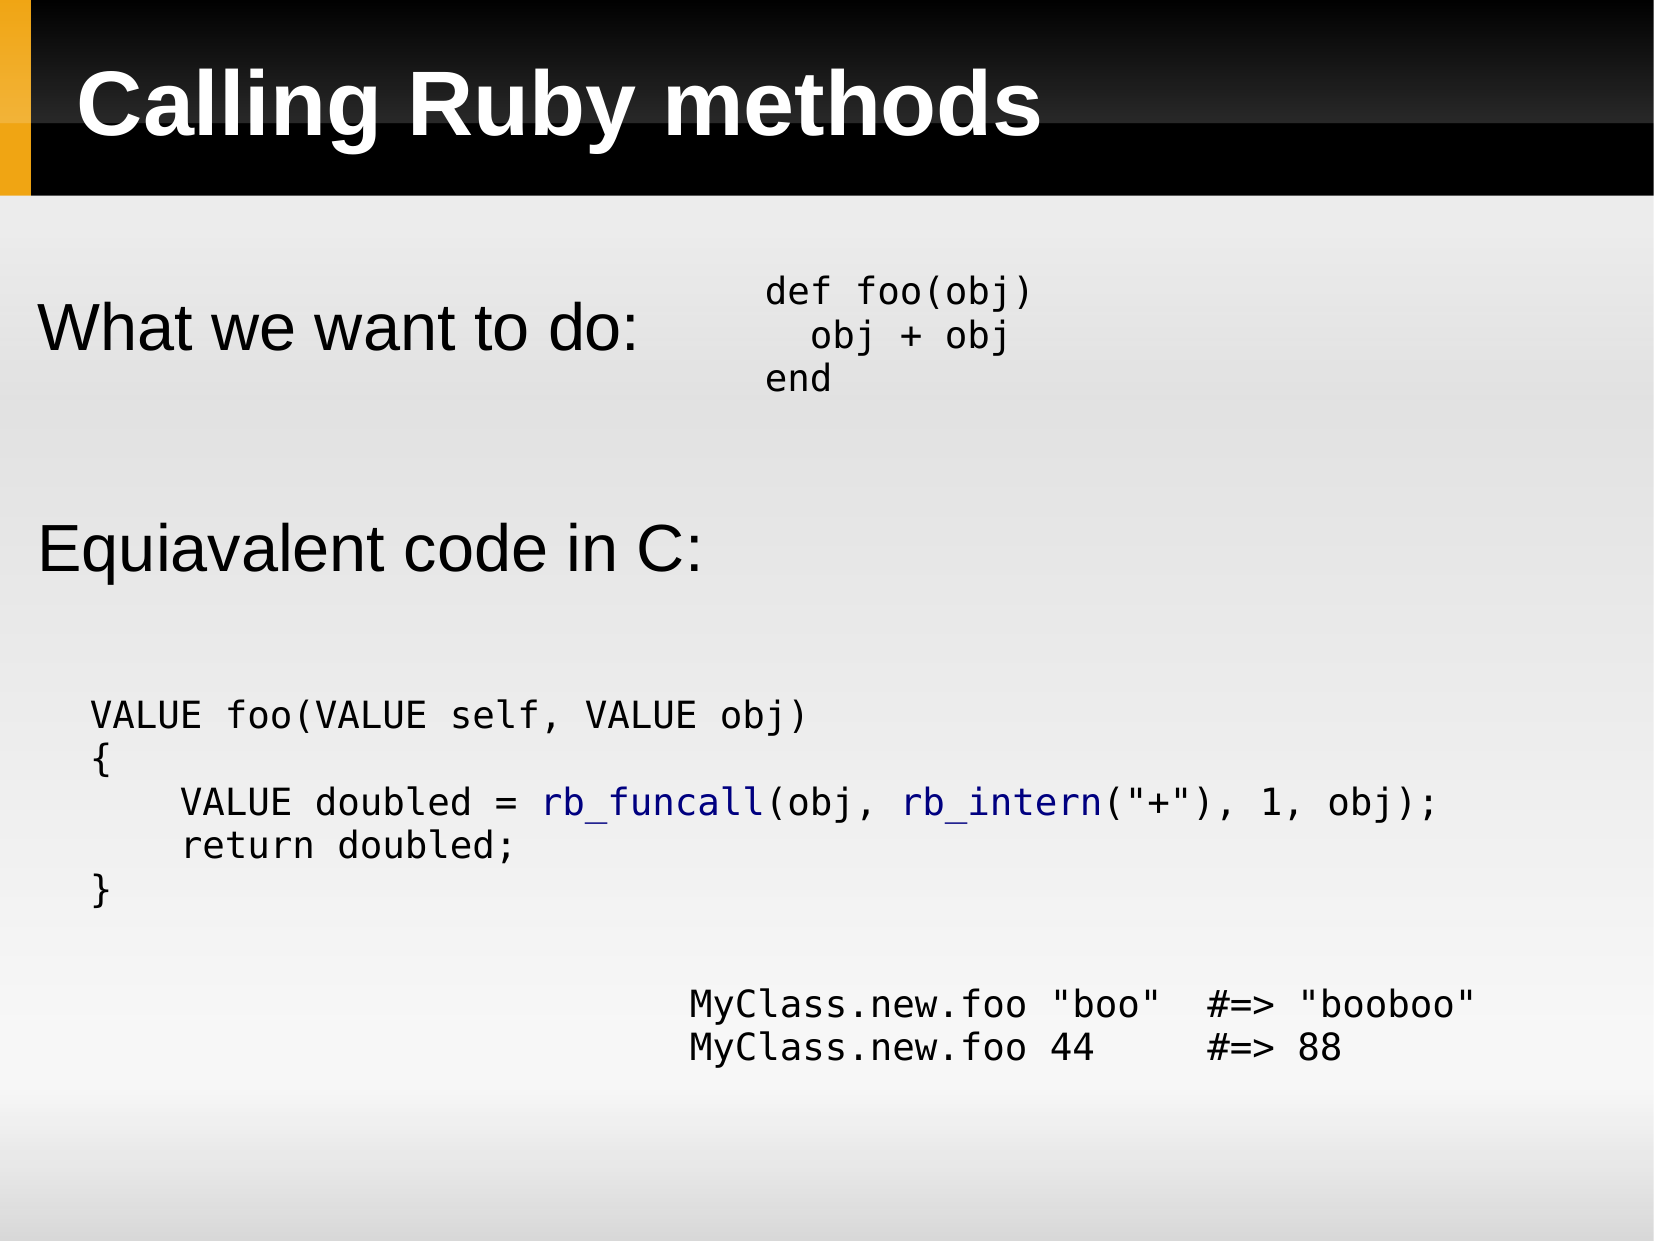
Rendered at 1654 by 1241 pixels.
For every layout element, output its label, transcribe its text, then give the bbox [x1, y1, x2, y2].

text_box VALUE foo(VALUE self, VALUE obj) { VALUE doubled = rb_funcall(obj, rb_intern("+"), 1, obj); return doubled; } [75, 685, 1576, 919]
text_box def foo(obj) obj + obj end [750, 262, 1463, 452]
text_box MyClass.new.foo "boo" #=> "booboo" MyClass.new.foo 44 #=> 88 [675, 975, 1501, 1077]
picture [0, 0, 1654, 1241]
title Calling Ruby methods [76, 7, 1565, 200]
list What we want to do: [37, 290, 1051, 376]
list Equiavalent code in C: [37, 511, 1051, 596]
